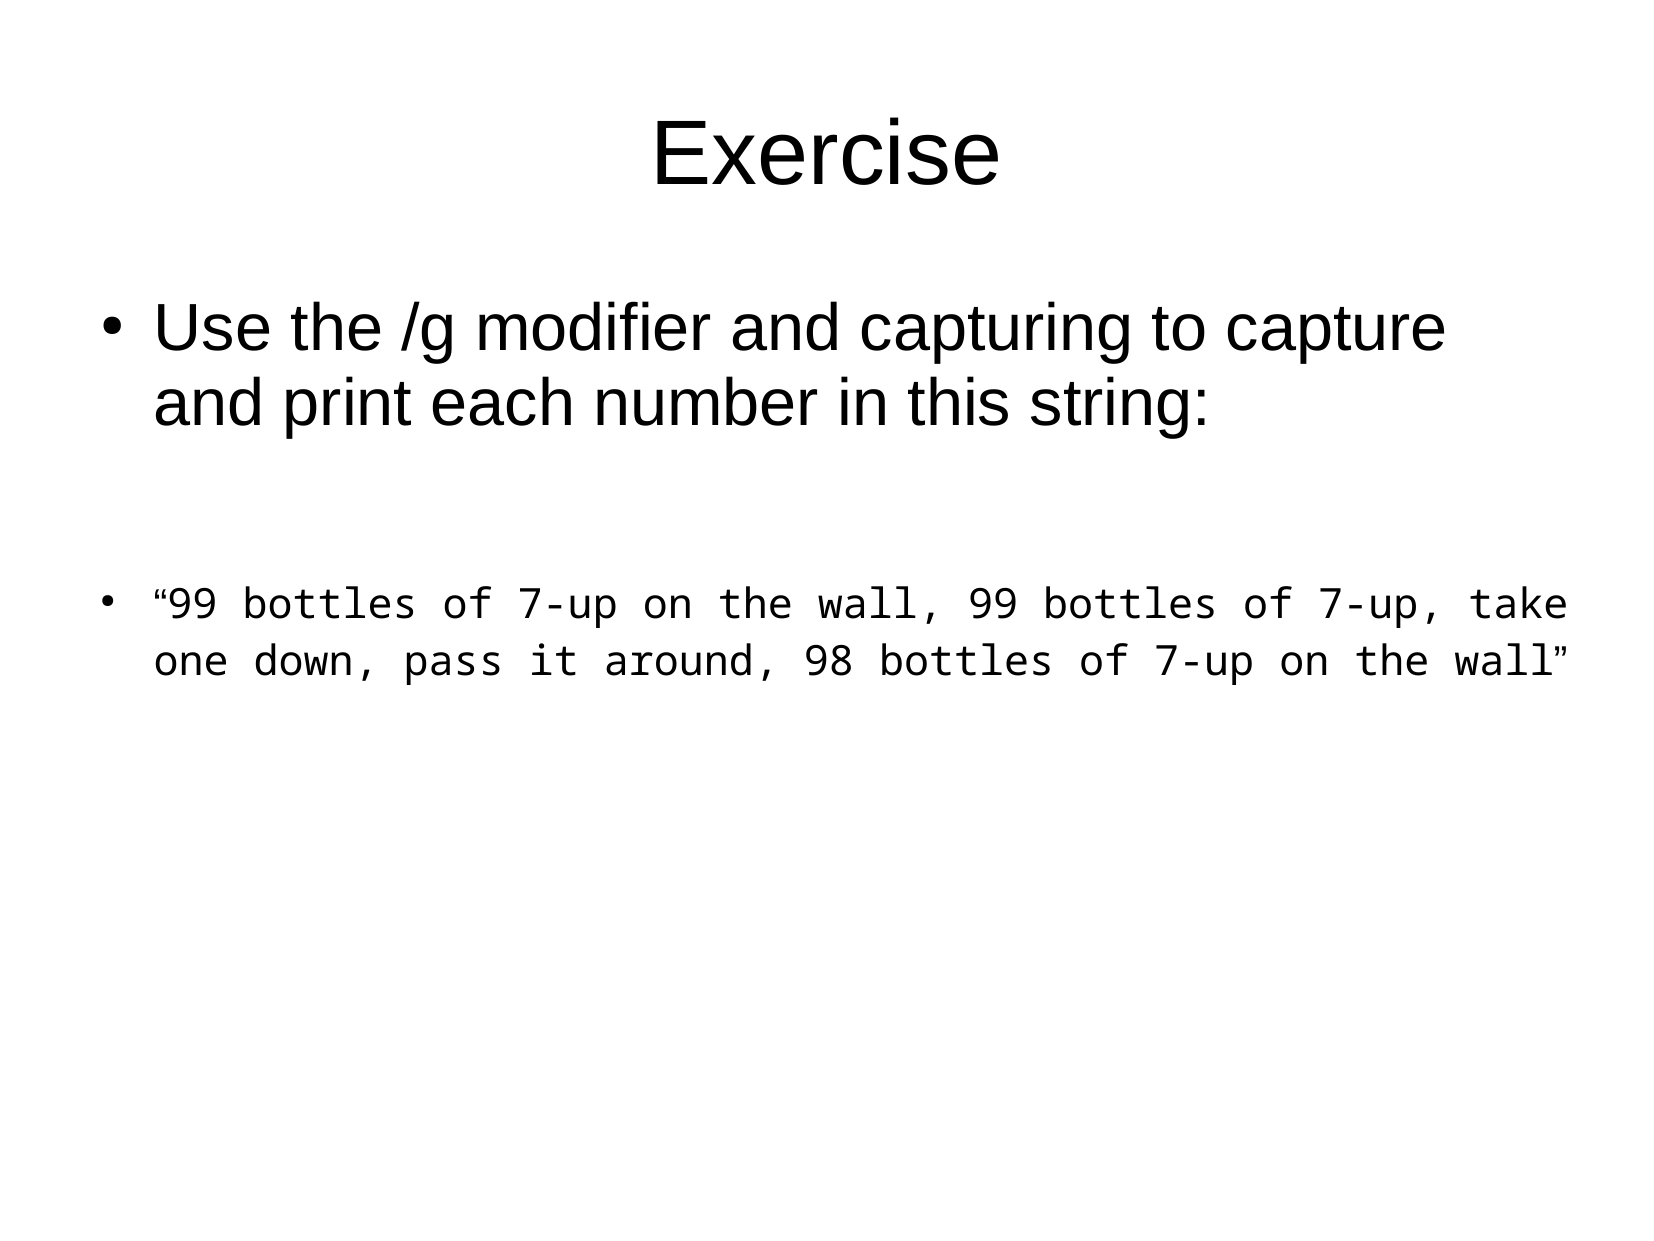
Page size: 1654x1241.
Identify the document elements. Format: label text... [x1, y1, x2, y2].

list Use the /g modifier and capturing to capture and print each number in this string: “99 bottles of 7-up on the wall, 99 bottles of 7-up, take one down, pass it around, 98 bottles of 7-up on the wall” [82, 290, 1571, 1010]
title Exercise [82, 49, 1571, 257]
